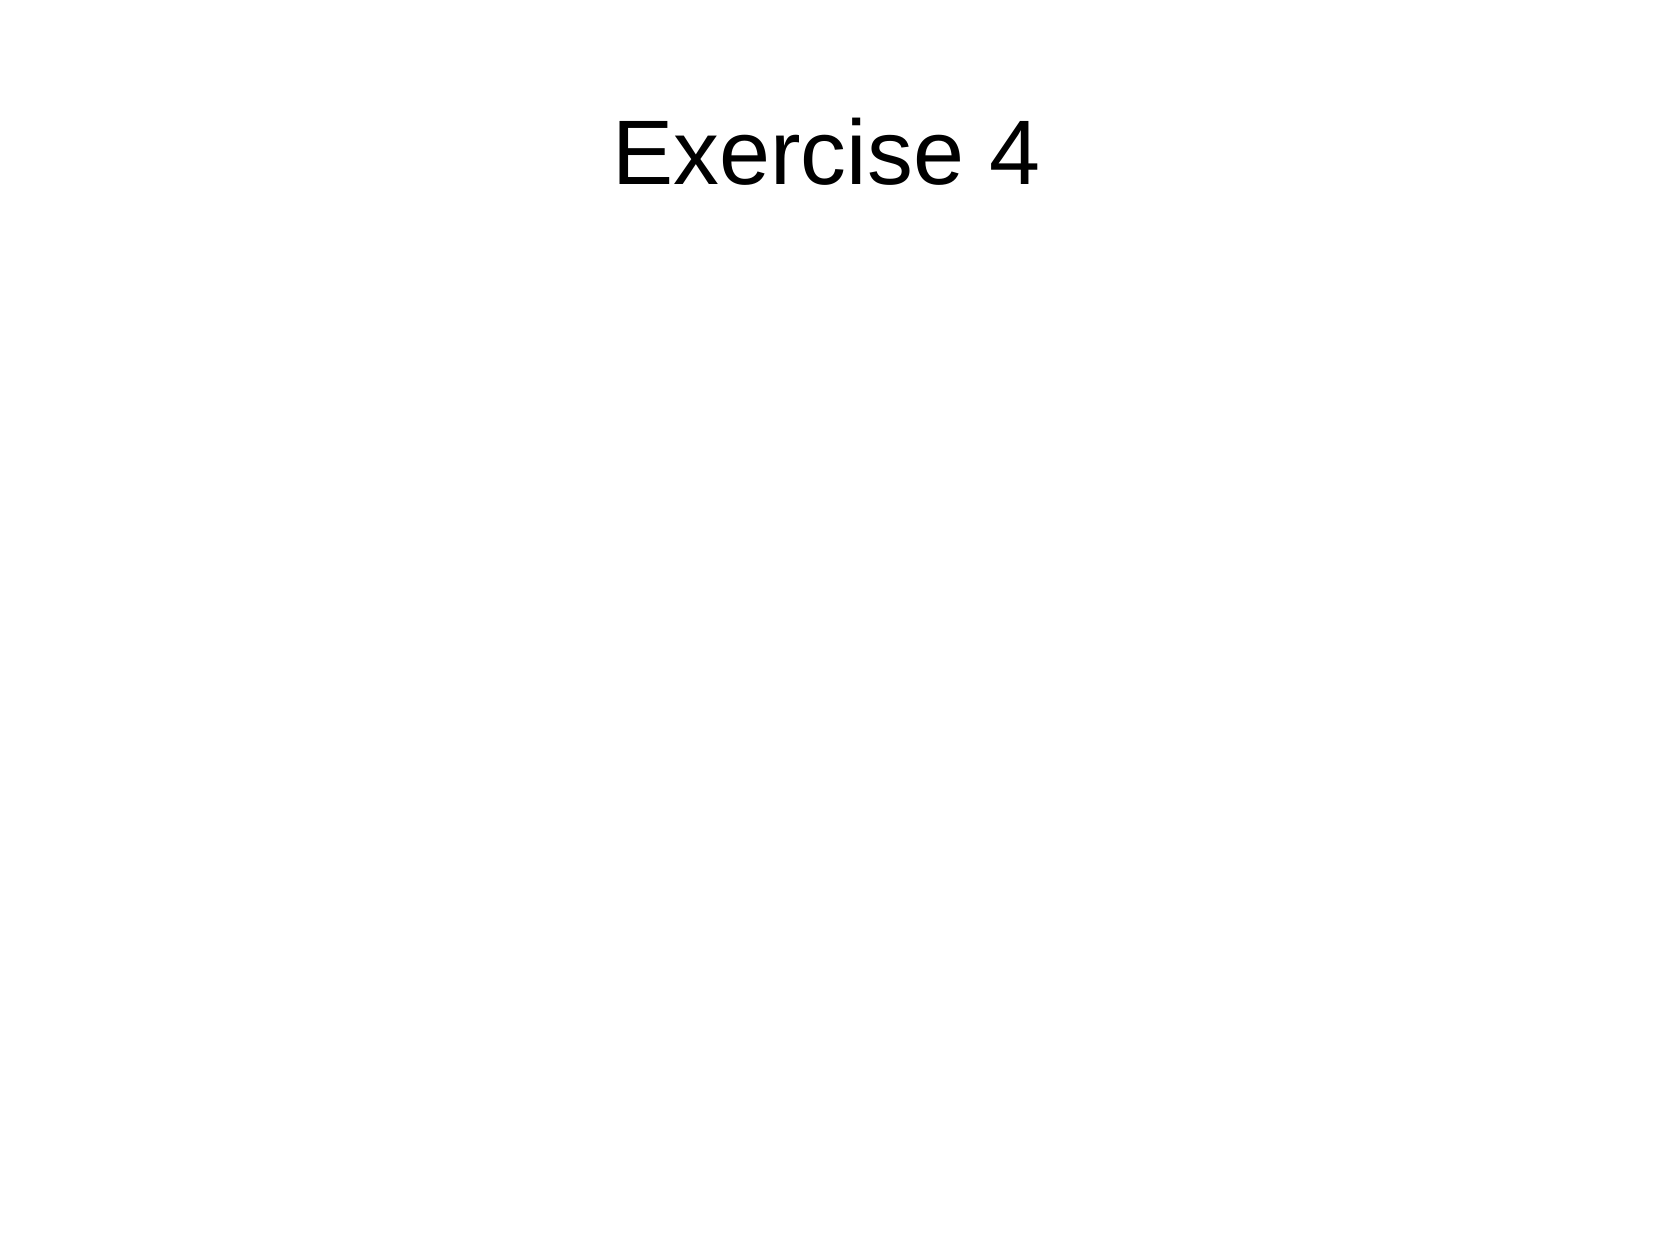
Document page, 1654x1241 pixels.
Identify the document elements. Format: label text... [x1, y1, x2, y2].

title Exercise 4 [82, 49, 1571, 257]
